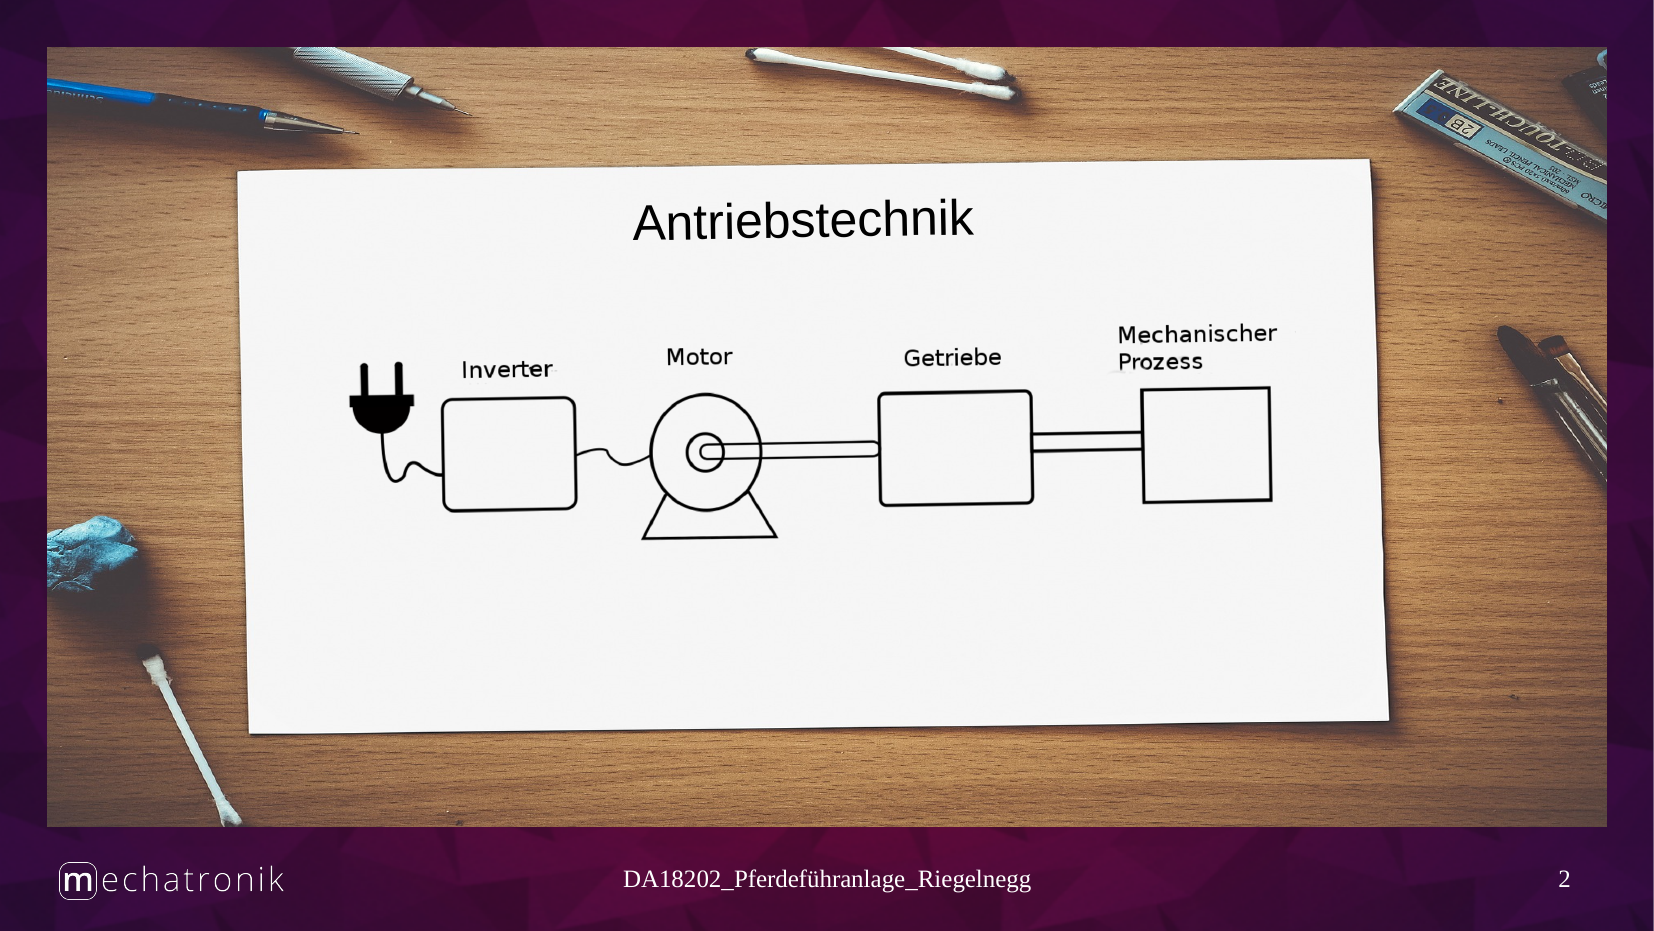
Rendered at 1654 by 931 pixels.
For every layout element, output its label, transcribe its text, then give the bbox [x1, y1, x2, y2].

text_box Antriebstechnik [235, 175, 1371, 266]
picture [0, 0, 1654, 931]
